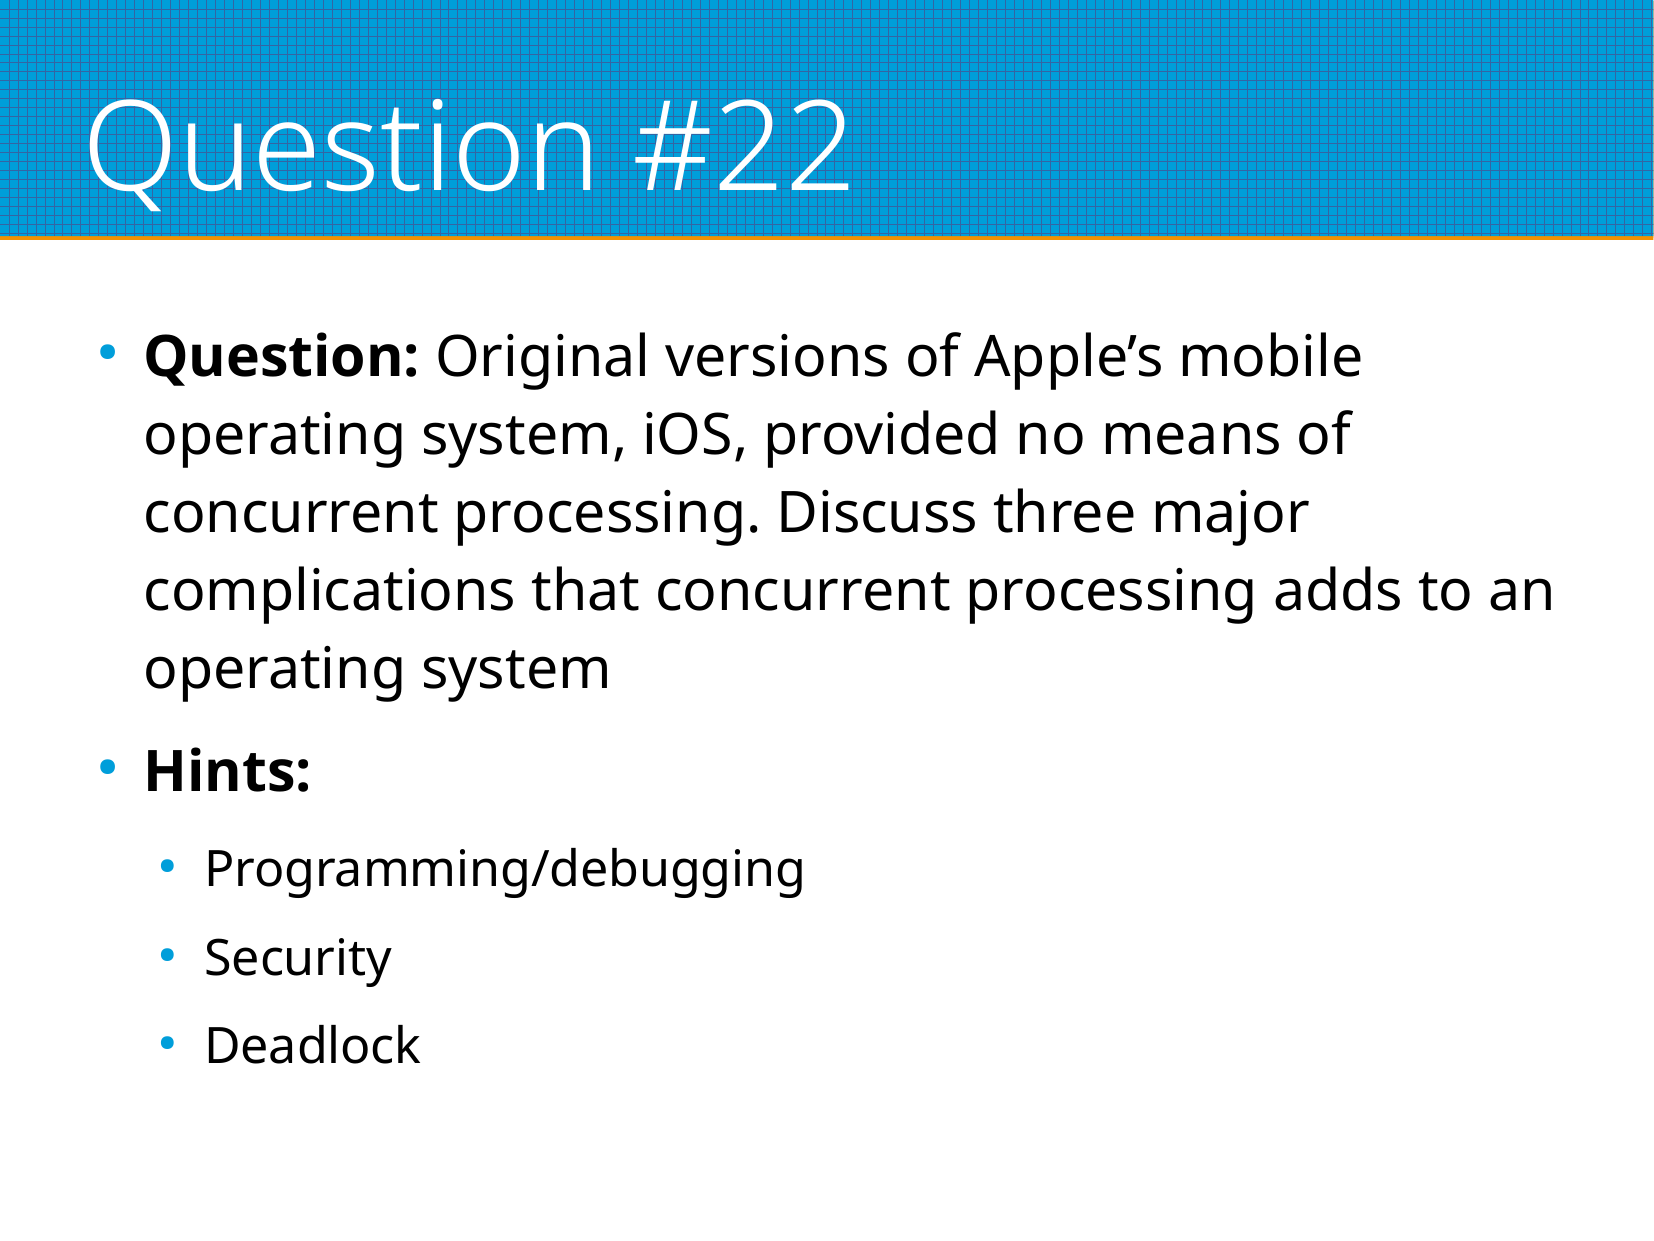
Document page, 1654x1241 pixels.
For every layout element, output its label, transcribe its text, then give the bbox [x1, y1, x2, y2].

title Question #22 [82, 19, 1571, 227]
list Question: Original versions of Apple’s mobile operating system, iOS, provided no means of concurrent processing. Discuss three major complications that concurrent processing adds to an operating system Hints: Programming/debugging Security Deadlock [82, 314, 1563, 1081]
